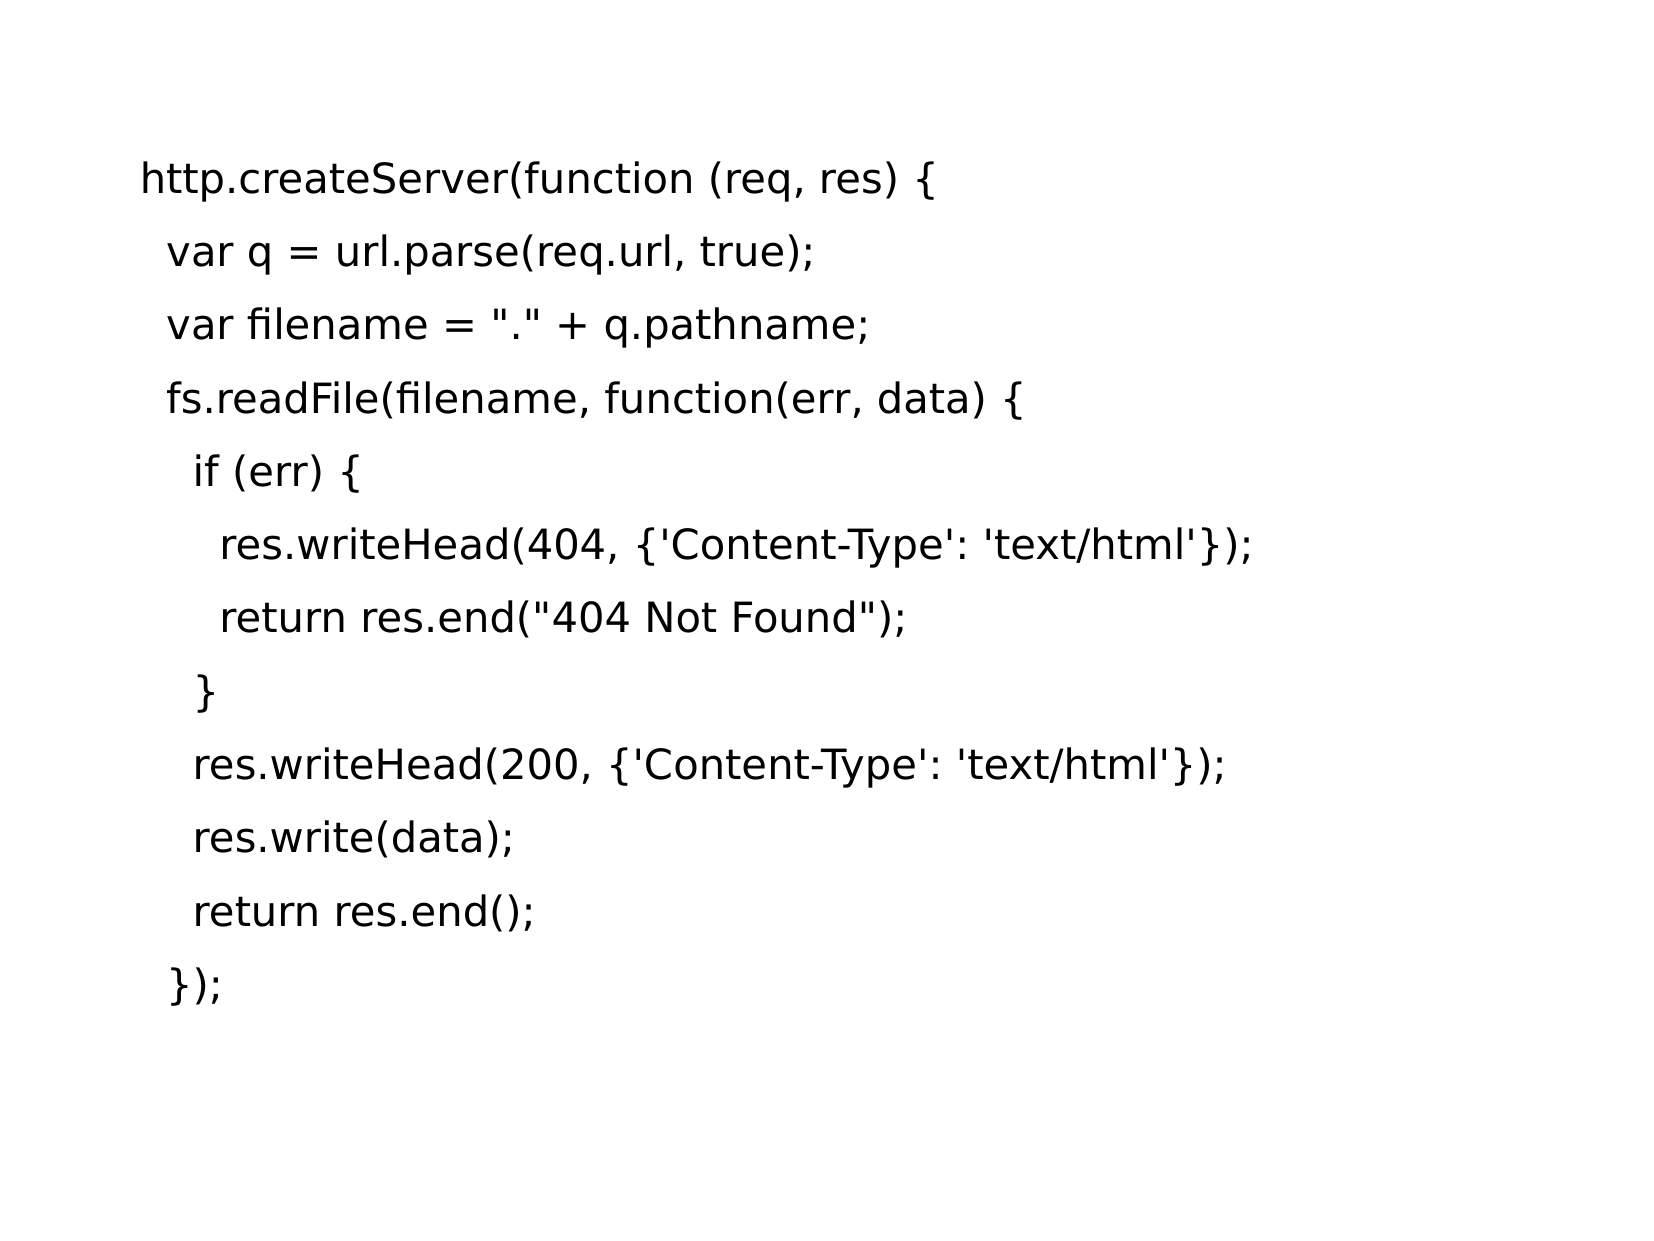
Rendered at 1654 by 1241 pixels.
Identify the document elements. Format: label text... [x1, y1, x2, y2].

text_box http.createServer(function (req, res) { var q = url.parse(req.url, true); var filename = "." + q.pathname; fs.readFile(filename, function(err, data) { if (err) { res.writeHead(404, {'Content-Type': 'text/html'}); return res.end("404 Not Found"); } res.writeHead(200, {'Content-Type': 'text/html'}); res.write(data); return res.end(); }); [125, 147, 1512, 1052]
